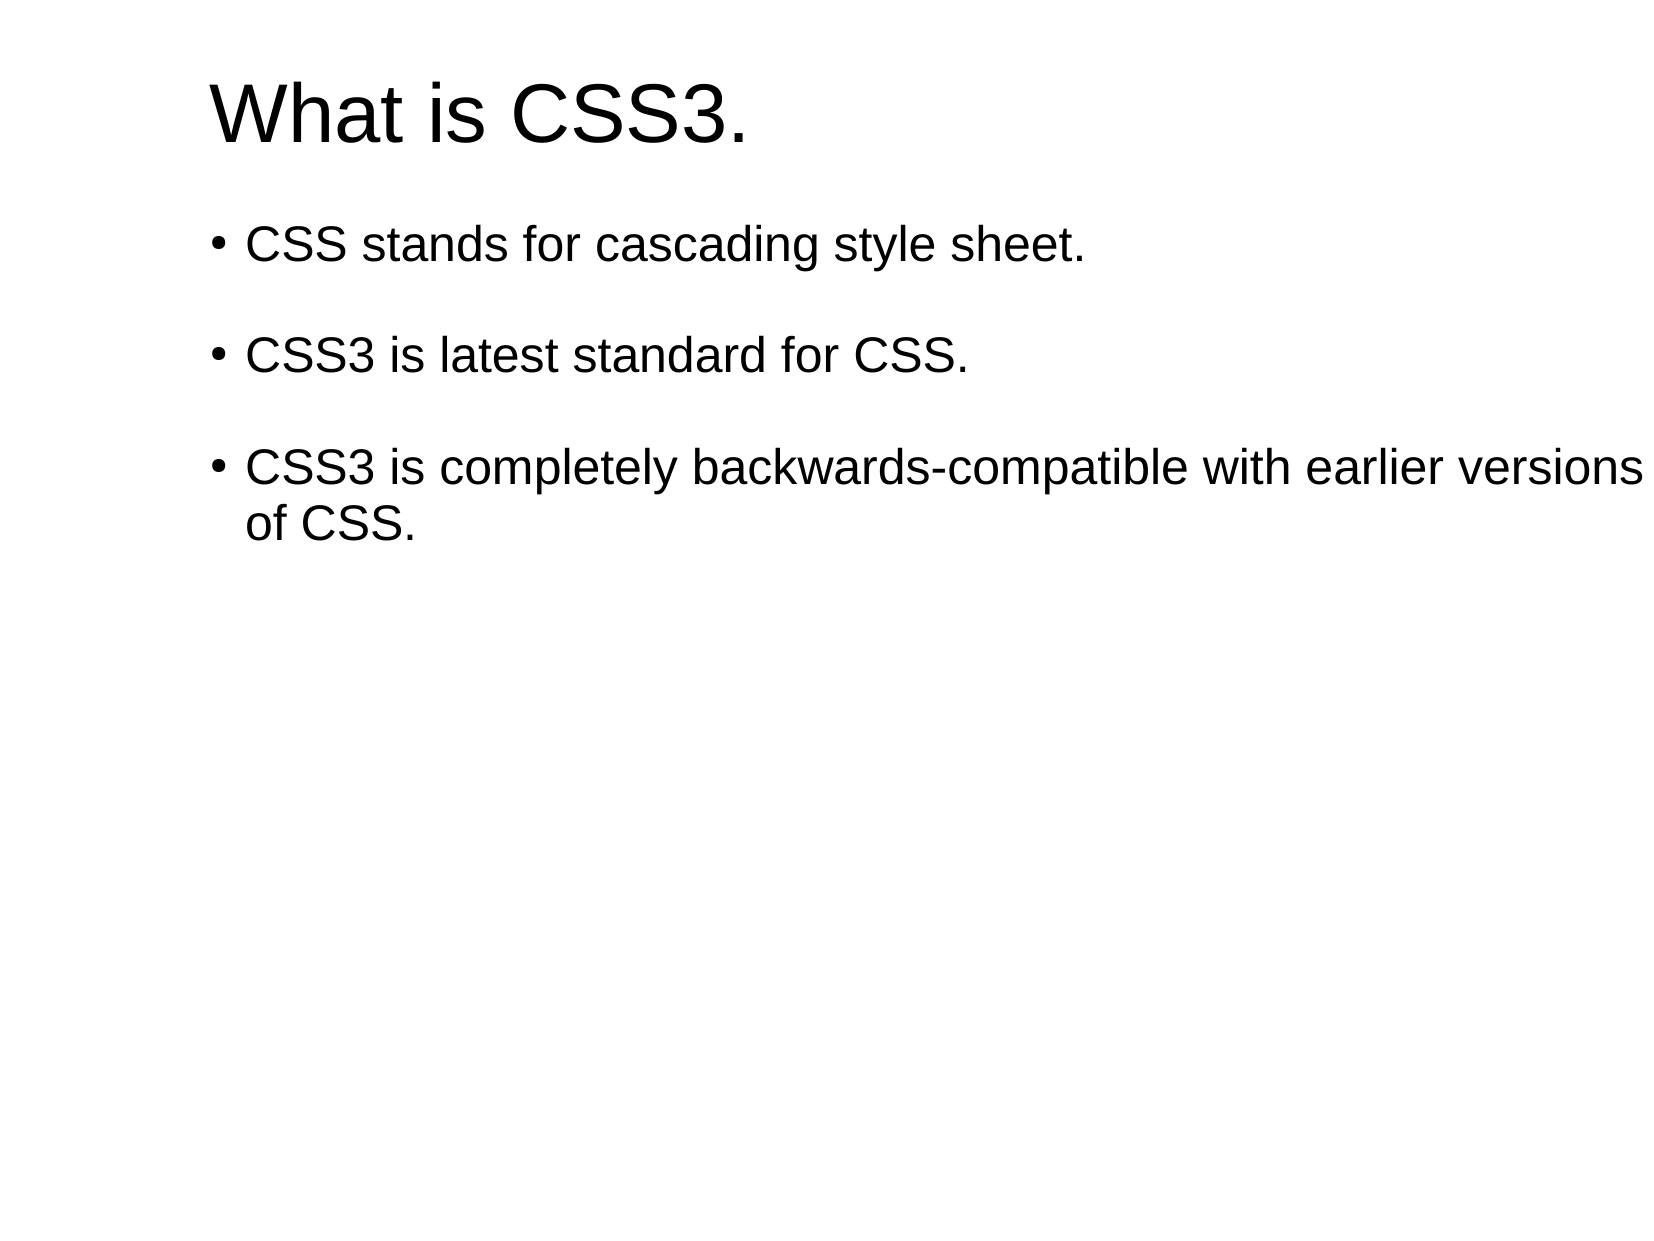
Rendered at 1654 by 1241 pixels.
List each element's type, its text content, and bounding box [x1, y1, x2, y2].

text_box What is CSS3. CSS stands for cascading style sheet. CSS3 is latest standard for CSS. CSS3 is completely backwards-compatible with earlier versions of CSS. [195, 60, 1654, 670]
